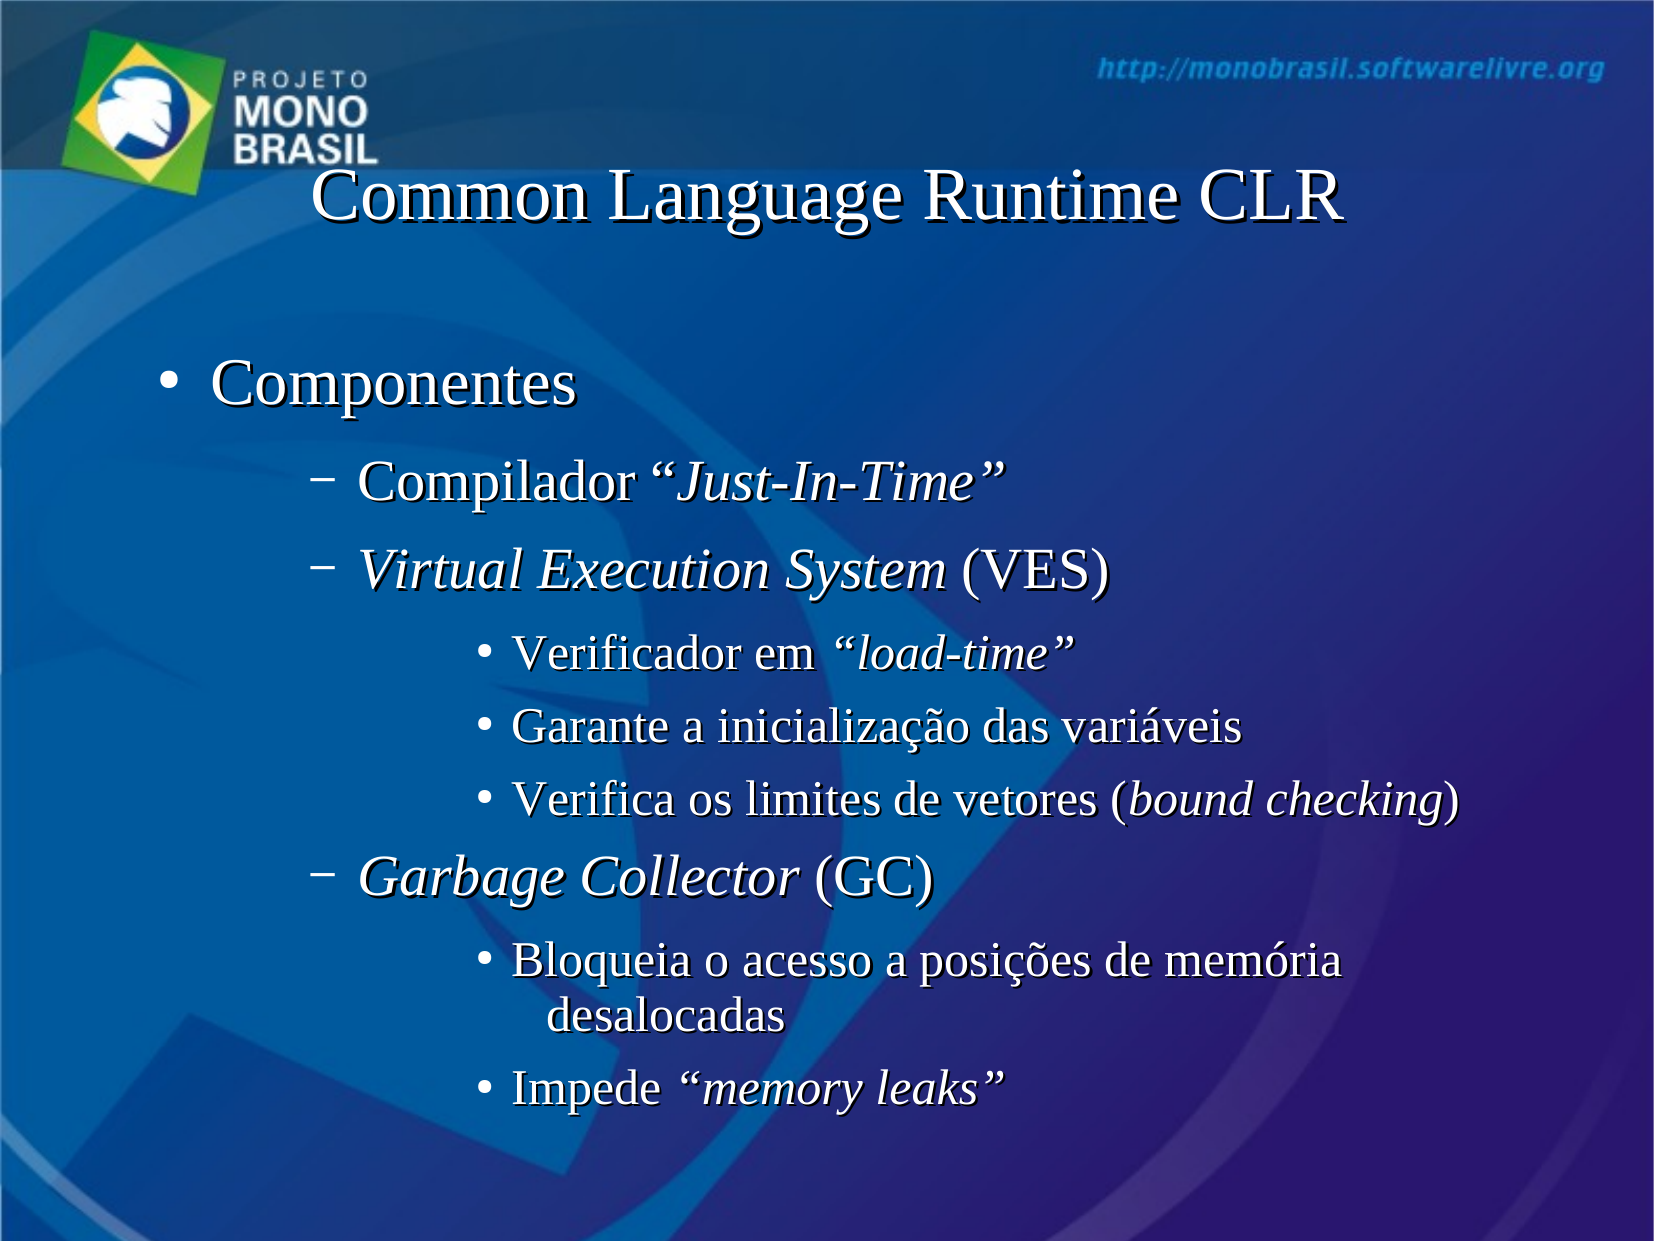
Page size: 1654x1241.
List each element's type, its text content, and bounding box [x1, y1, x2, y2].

title Common Language Runtime CLR [121, 91, 1534, 299]
list Componentes Compilador “Just-In-Time” Virtual Execution System (VES) Verificador em “load-time” Garante a inicialização das variáveis Verifica os limites de vetores (bound checking) Garbage Collector (GC) Bloqueia o acesso a posições de memória desalocadas Impede “memory leaks” [121, 344, 1534, 1127]
picture [0, 0, 1654, 1241]
